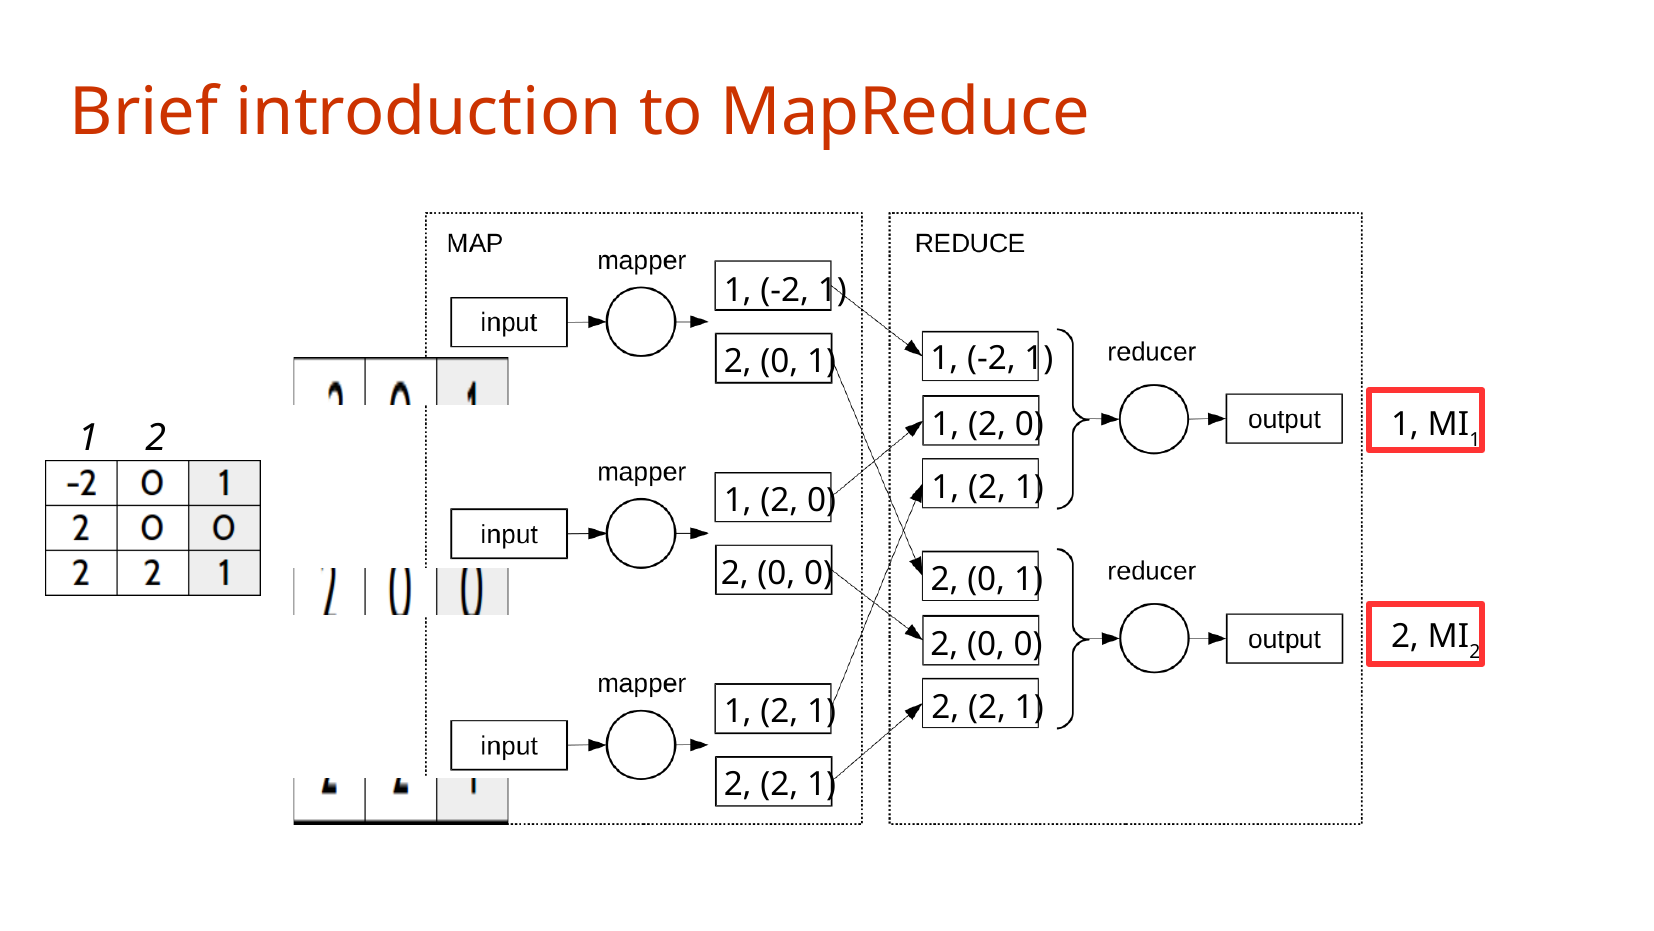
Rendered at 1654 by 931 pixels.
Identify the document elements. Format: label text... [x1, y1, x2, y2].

text_box 1, (2, 1) [916, 455, 1034, 511]
text_box 2, (2, 1) [709, 752, 832, 808]
picture [293, 209, 1365, 827]
picture [45, 460, 261, 596]
text_box 1, (2, 0) [916, 392, 1046, 448]
text_box 1 [63, 403, 106, 464]
text_box Brief introduction to MapReduce [54, 55, 994, 152]
text_box 1, (-2, 1) [709, 258, 840, 314]
text_box 2 [130, 403, 179, 464]
text_box 2, MI2 [1376, 607, 1479, 661]
text_box 2, (0, 0) [706, 541, 846, 598]
text_box 2, (0, 0) [915, 612, 1055, 669]
text_box 2, (2, 1) [916, 675, 1040, 732]
text_box 1, (2, 1) [709, 679, 827, 736]
text_box 1, (-2, 1) [915, 327, 1047, 383]
text_box 2, (0, 1) [709, 329, 837, 385]
text_box 2, (0, 1) [915, 547, 1044, 604]
text_box 1, MI1 [1376, 393, 1475, 447]
text_box 1, (2, 0) [709, 468, 838, 525]
